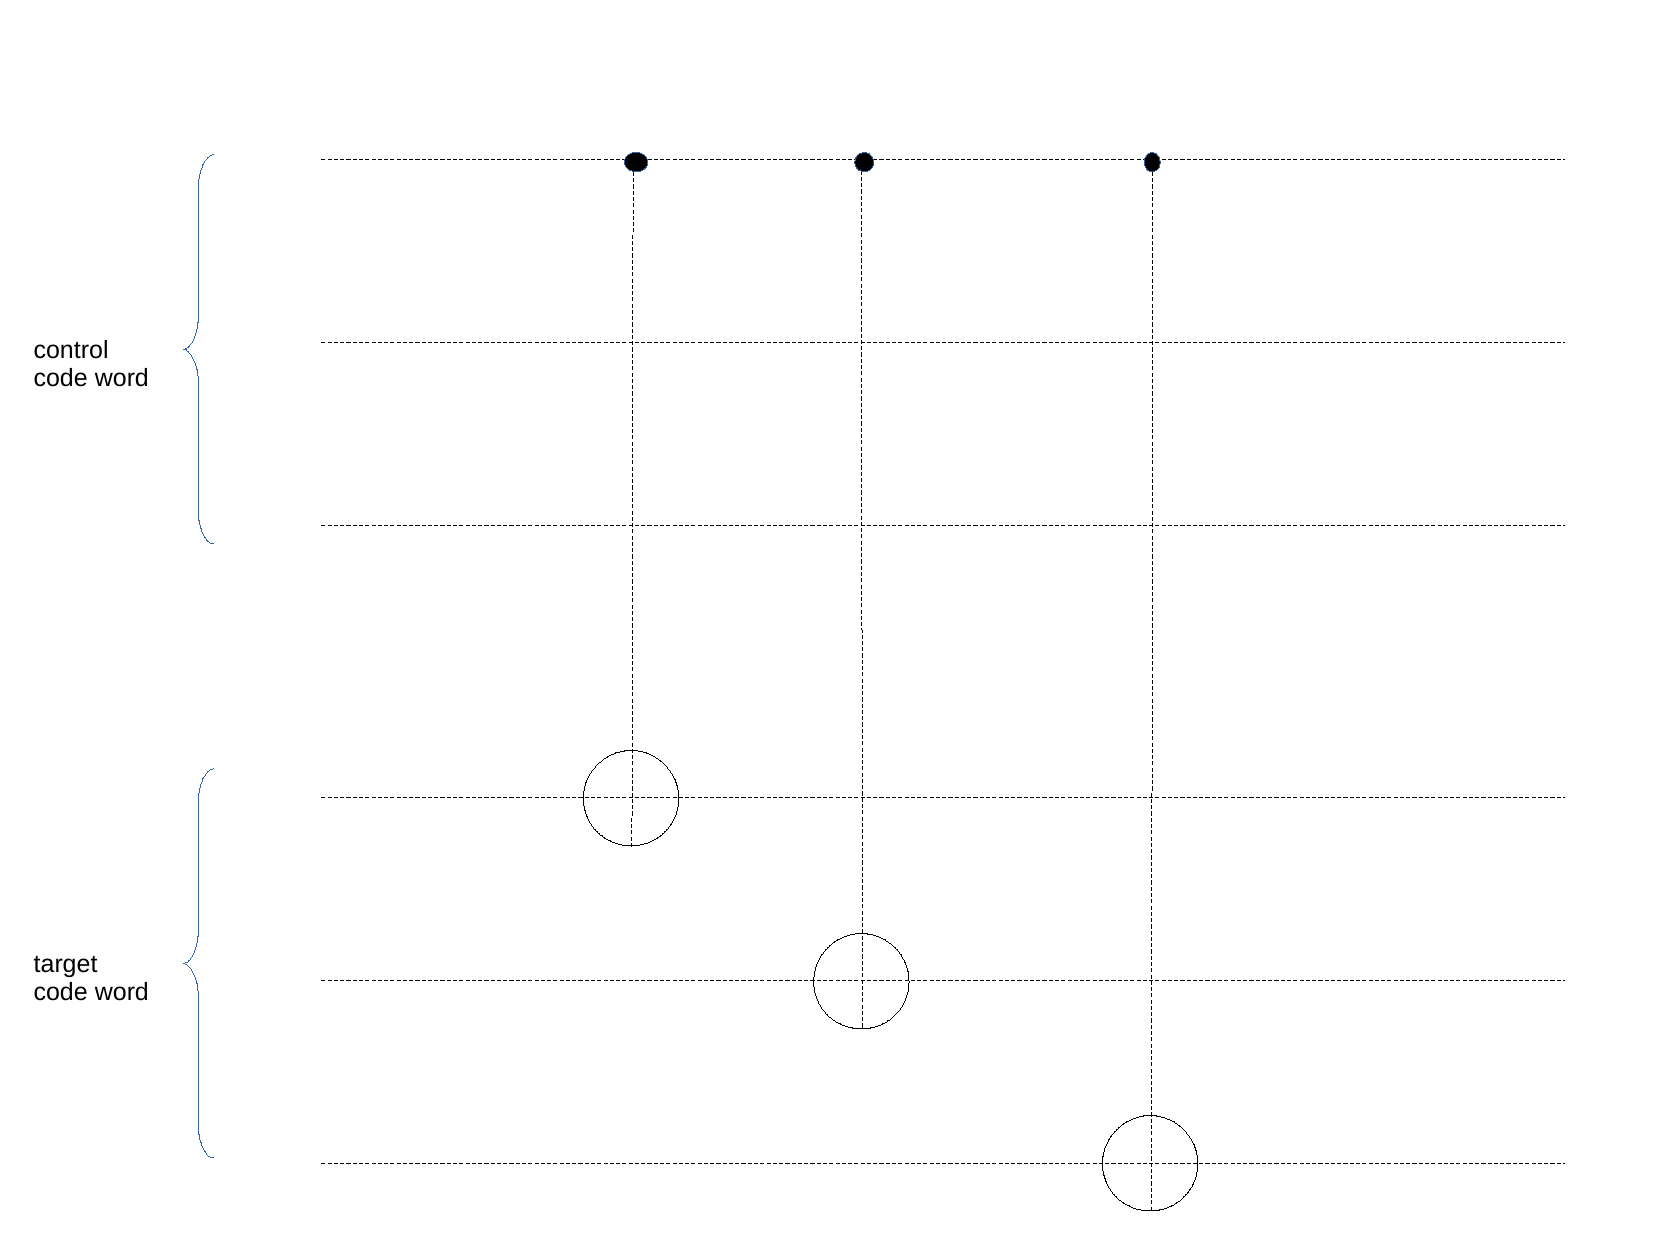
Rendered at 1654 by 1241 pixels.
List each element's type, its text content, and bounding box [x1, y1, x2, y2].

text_box target code word [18, 942, 255, 1074]
text_box [854, 152, 874, 172]
text_box [624, 152, 648, 172]
text_box [1144, 152, 1161, 172]
text_box control code word [18, 328, 255, 460]
